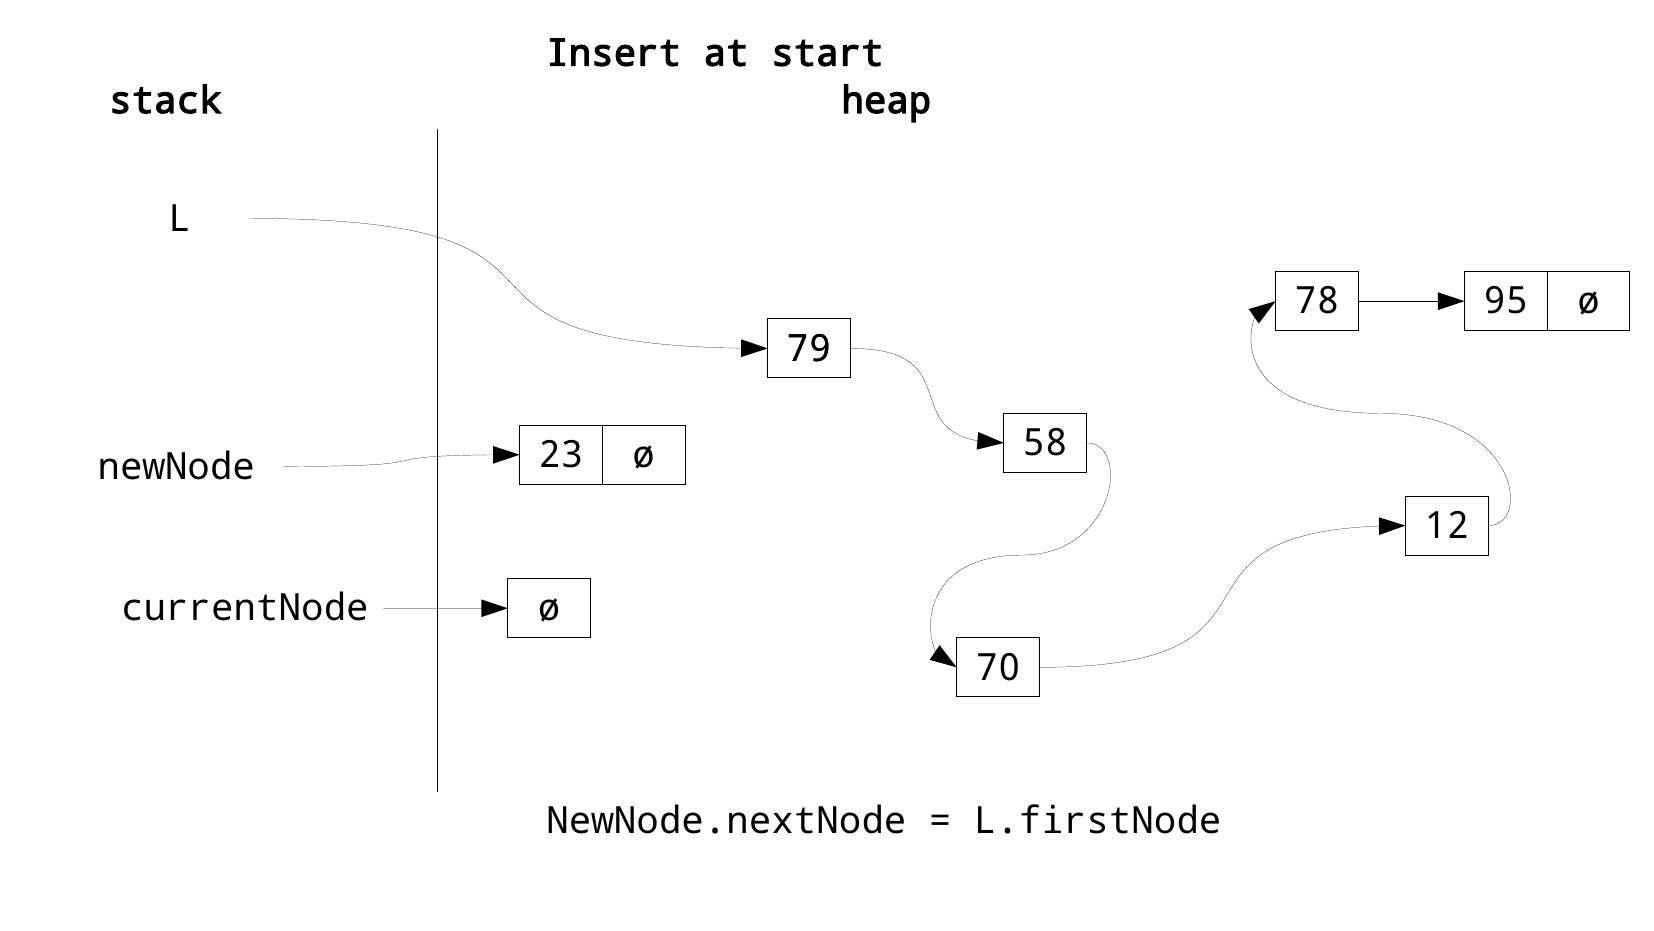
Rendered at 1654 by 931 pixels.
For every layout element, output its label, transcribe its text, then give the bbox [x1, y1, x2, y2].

text_box stack [94, 70, 308, 130]
text_box 95 [1464, 271, 1547, 331]
text_box currentNode [106, 578, 384, 638]
text_box 58 [1003, 413, 1087, 473]
text_box L [153, 188, 249, 248]
text_box NewNode.nextNode = L.firstNode [531, 791, 1406, 895]
text_box newNode [82, 437, 284, 496]
text_box 70 [956, 637, 1040, 697]
text_box ø [507, 578, 591, 638]
text_box 23 [519, 425, 603, 485]
text_box ø [603, 425, 686, 485]
text_box 12 [1405, 496, 1489, 556]
text_box heap [826, 70, 1040, 130]
text_box ø [1547, 271, 1630, 331]
text_box 78 [1275, 271, 1359, 331]
text_box 79 [767, 318, 851, 378]
text_box Insert at start [531, 23, 1028, 83]
